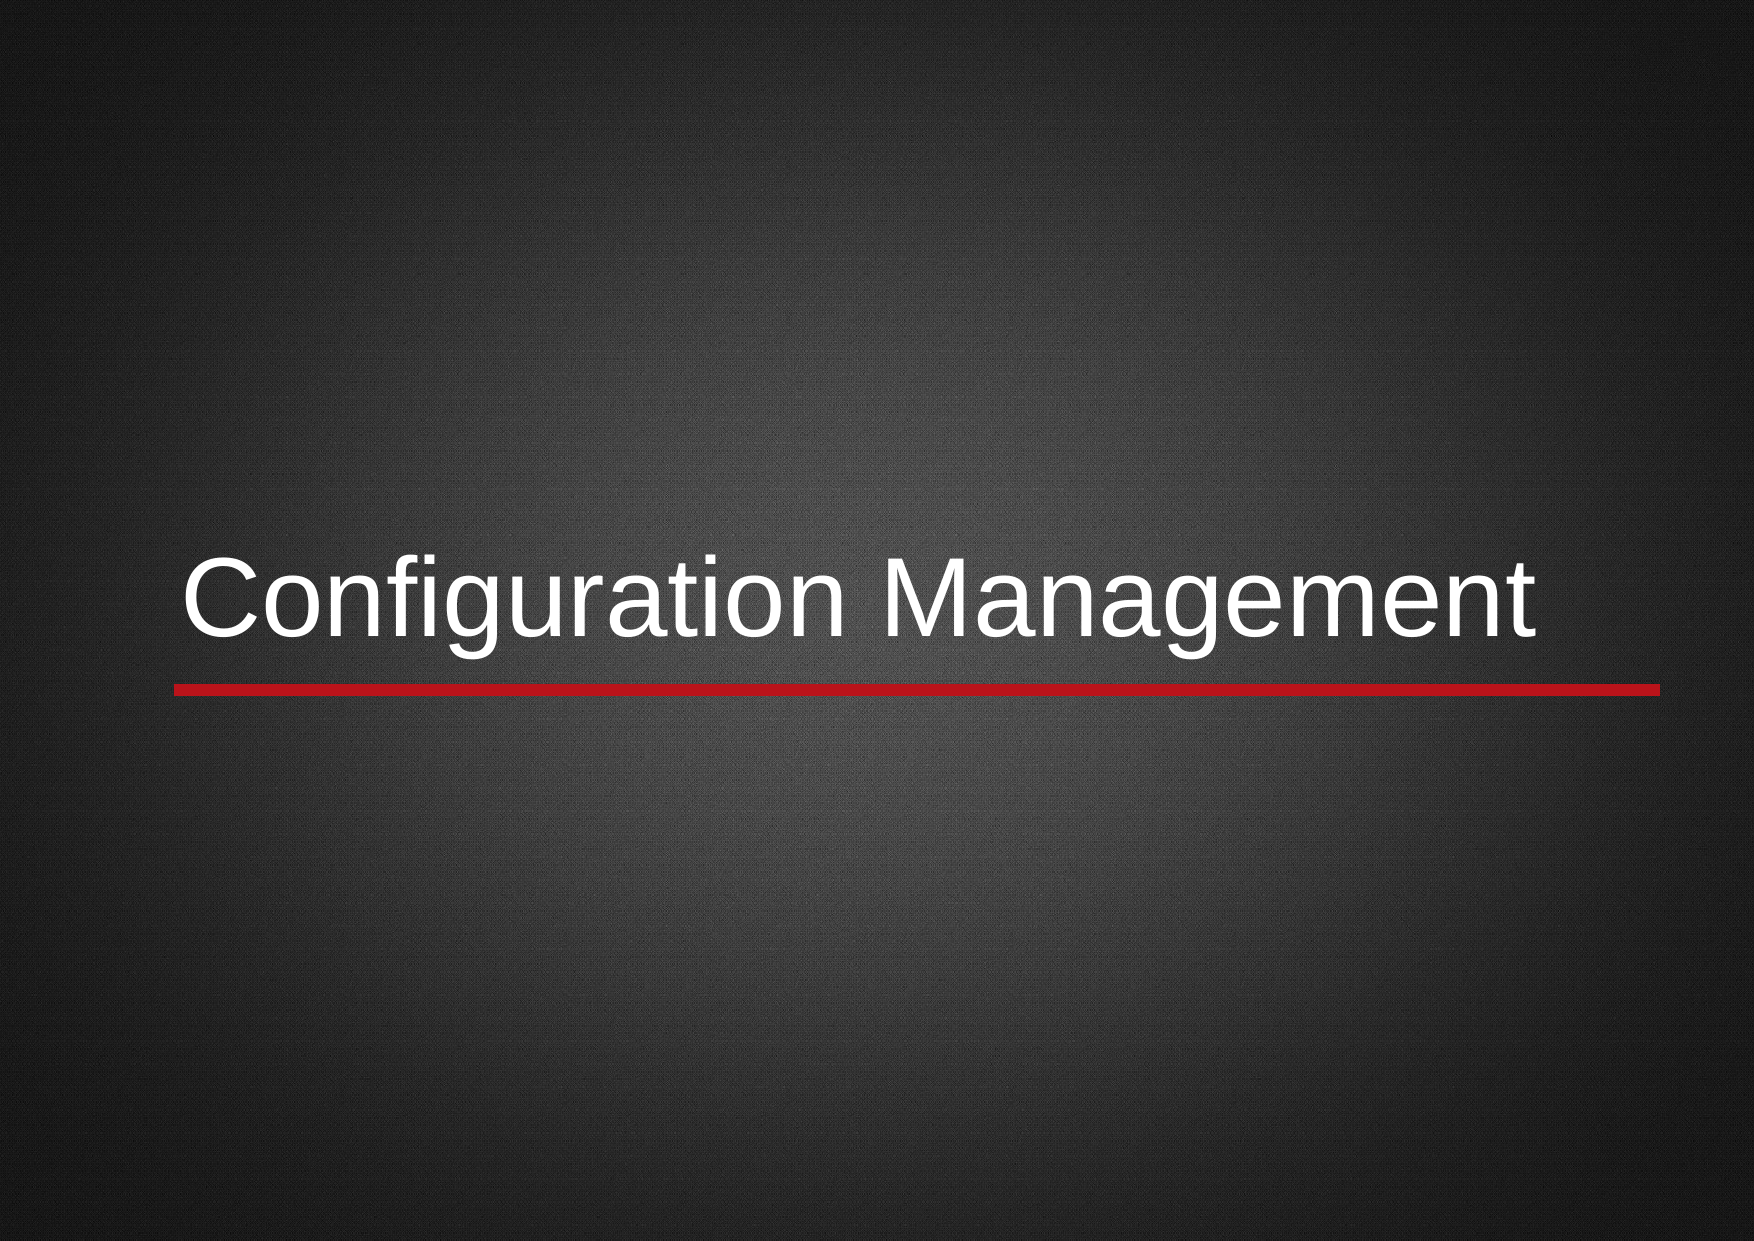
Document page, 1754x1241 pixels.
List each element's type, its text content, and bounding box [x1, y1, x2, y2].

picture [0, 0, 1754, 1241]
title Configuration Management [180, 49, 1667, 661]
